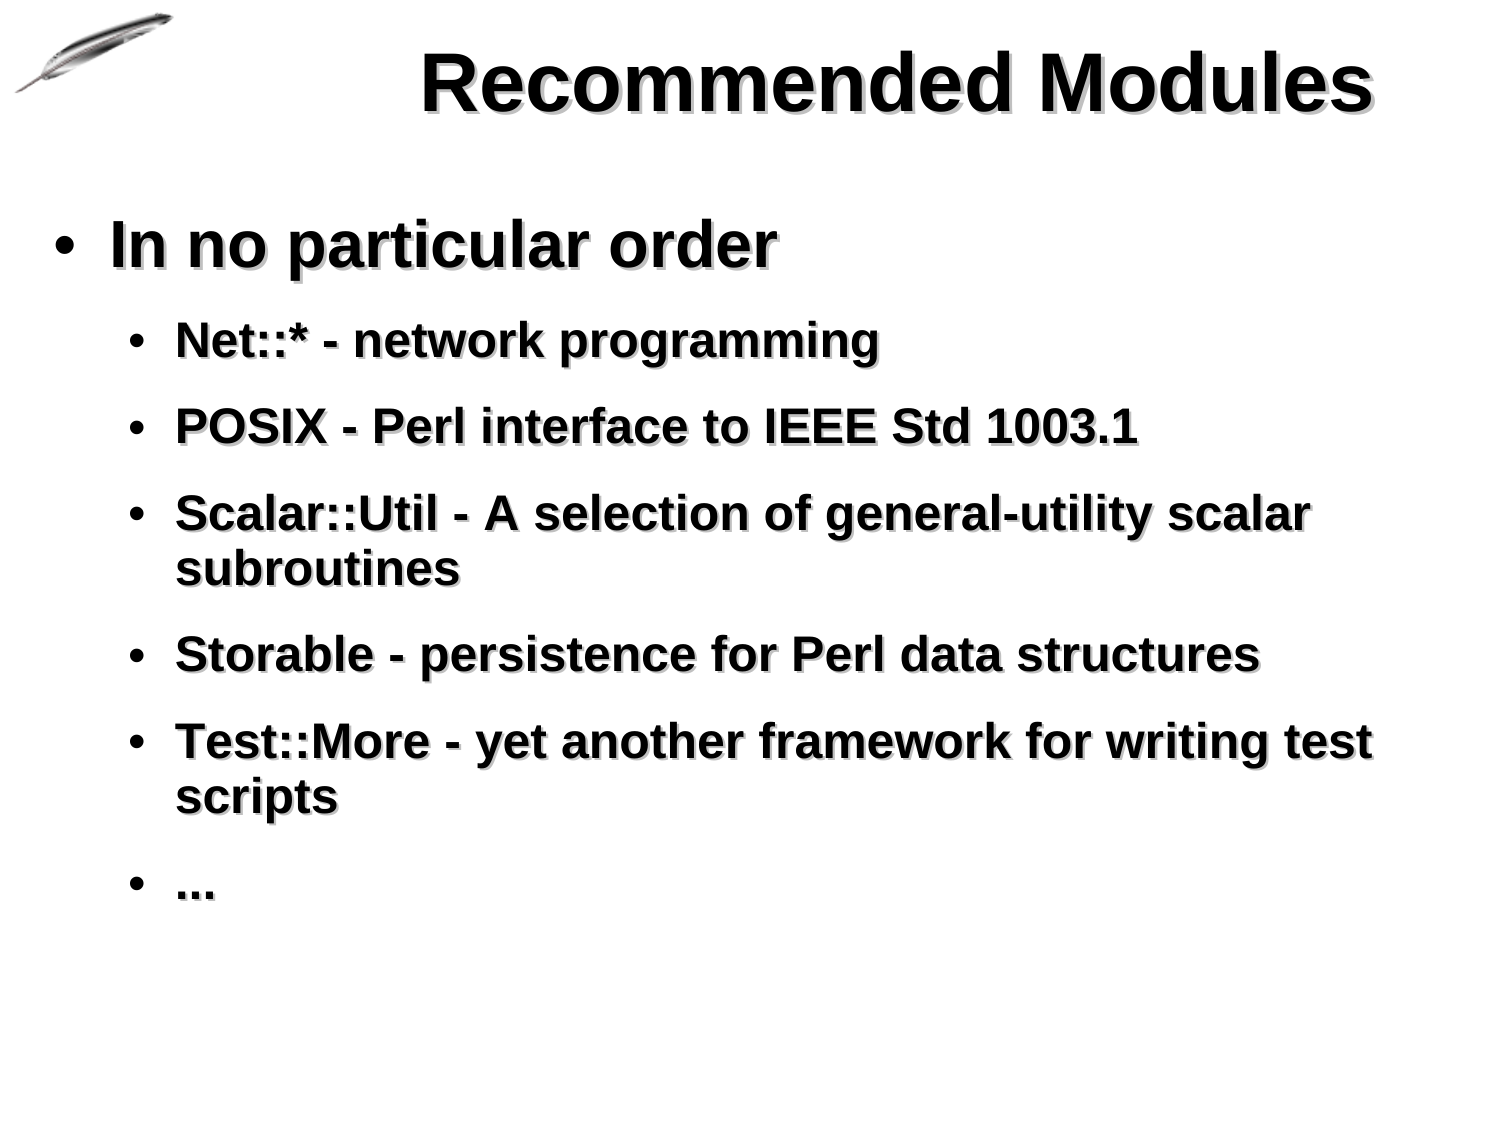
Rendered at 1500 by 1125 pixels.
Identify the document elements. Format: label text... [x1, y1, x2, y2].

list In no particular order Net::* - network programming POSIX - Perl interface to IEEE Std 1003.1 Scalar::Util - A selection of general-utility scalar subroutines Storable - persistence for Perl data structures Test::More - yet another framework for writing test scripts ... [53, 207, 1447, 1084]
title Recommended Modules [419, 0, 1459, 183]
picture [11, 11, 179, 95]
